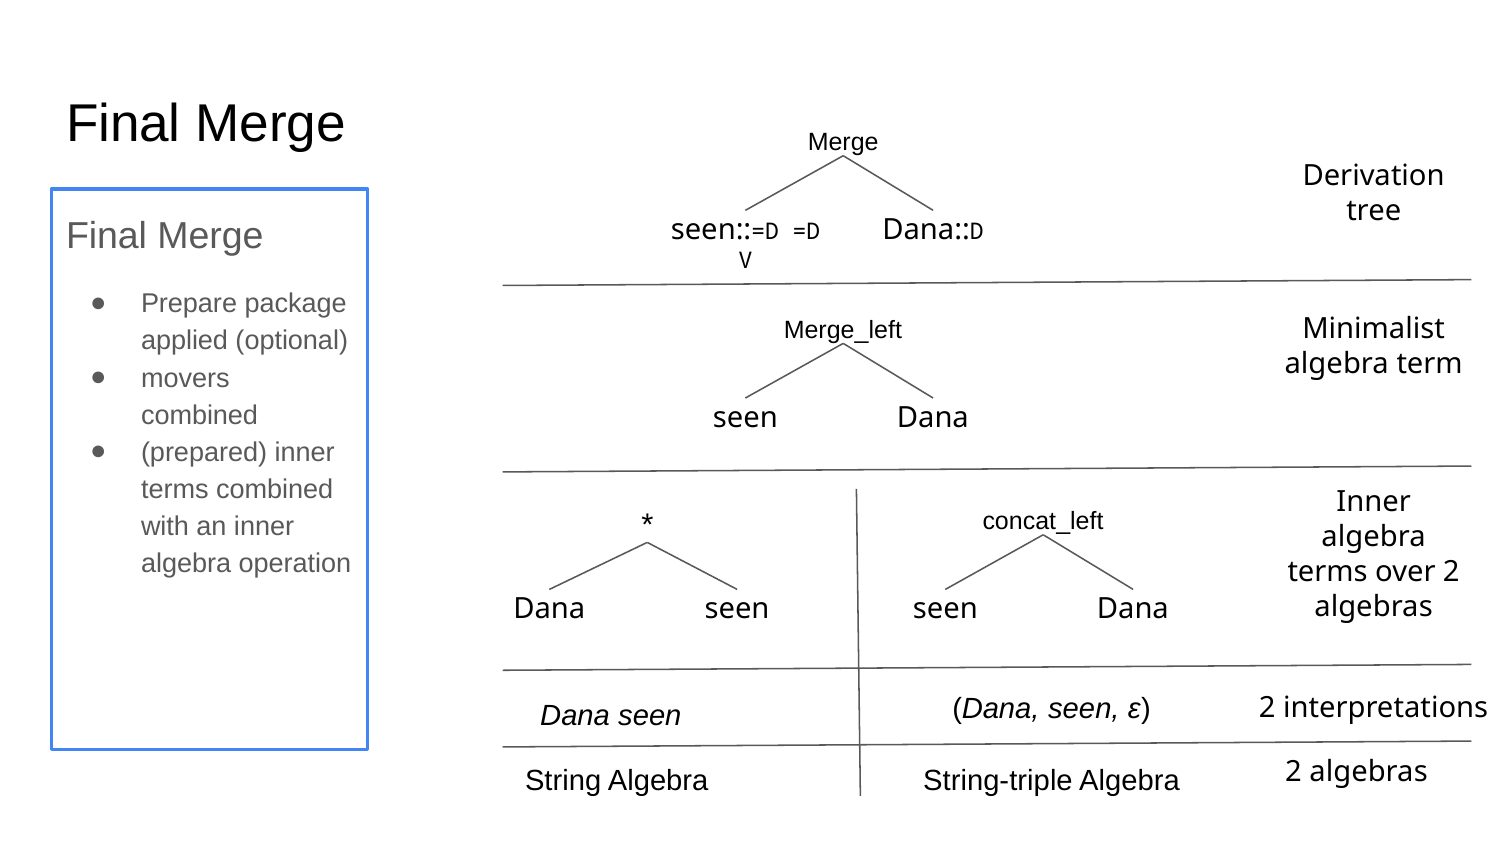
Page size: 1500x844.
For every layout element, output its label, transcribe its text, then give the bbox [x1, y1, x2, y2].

text_box String Algebra [441, 745, 792, 809]
text_box seen [655, 397, 836, 433]
text_box (Dana, seen, ε) [937, 674, 1206, 738]
text_box Dana [1039, 589, 1227, 625]
text_box 2 interpretations [1230, 666, 1500, 730]
text_box Dana [459, 589, 640, 625]
text_box Dana [839, 397, 1027, 433]
title Final Merge [827, 158, 858, 167]
text_box Inner algebra terms over 2 algebras [1268, 479, 1480, 625]
text_box Derivation tree [1268, 137, 1480, 246]
text_box 2 algebras [1213, 730, 1500, 809]
text_box Dana seen [525, 680, 750, 731]
list Final Merge Prepare package applied (optional) movers combined (prepared) inner terms combined with an inner algebra operation [51, 189, 368, 750]
text_box concat_left [962, 504, 1125, 535]
text_box Merge [762, 125, 925, 156]
text_box seen [643, 589, 831, 625]
text_box String-triple Algebra [876, 745, 1213, 809]
text_box Dana::D [839, 210, 1027, 246]
text_box Merge_left [762, 313, 925, 344]
text_box seen [859, 589, 1036, 625]
text_box * [566, 504, 729, 543]
text_box seen::=D =D V [655, 210, 836, 273]
text_box Minimalist algebra term [1268, 290, 1480, 398]
title Final Merge [51, 72, 1449, 167]
